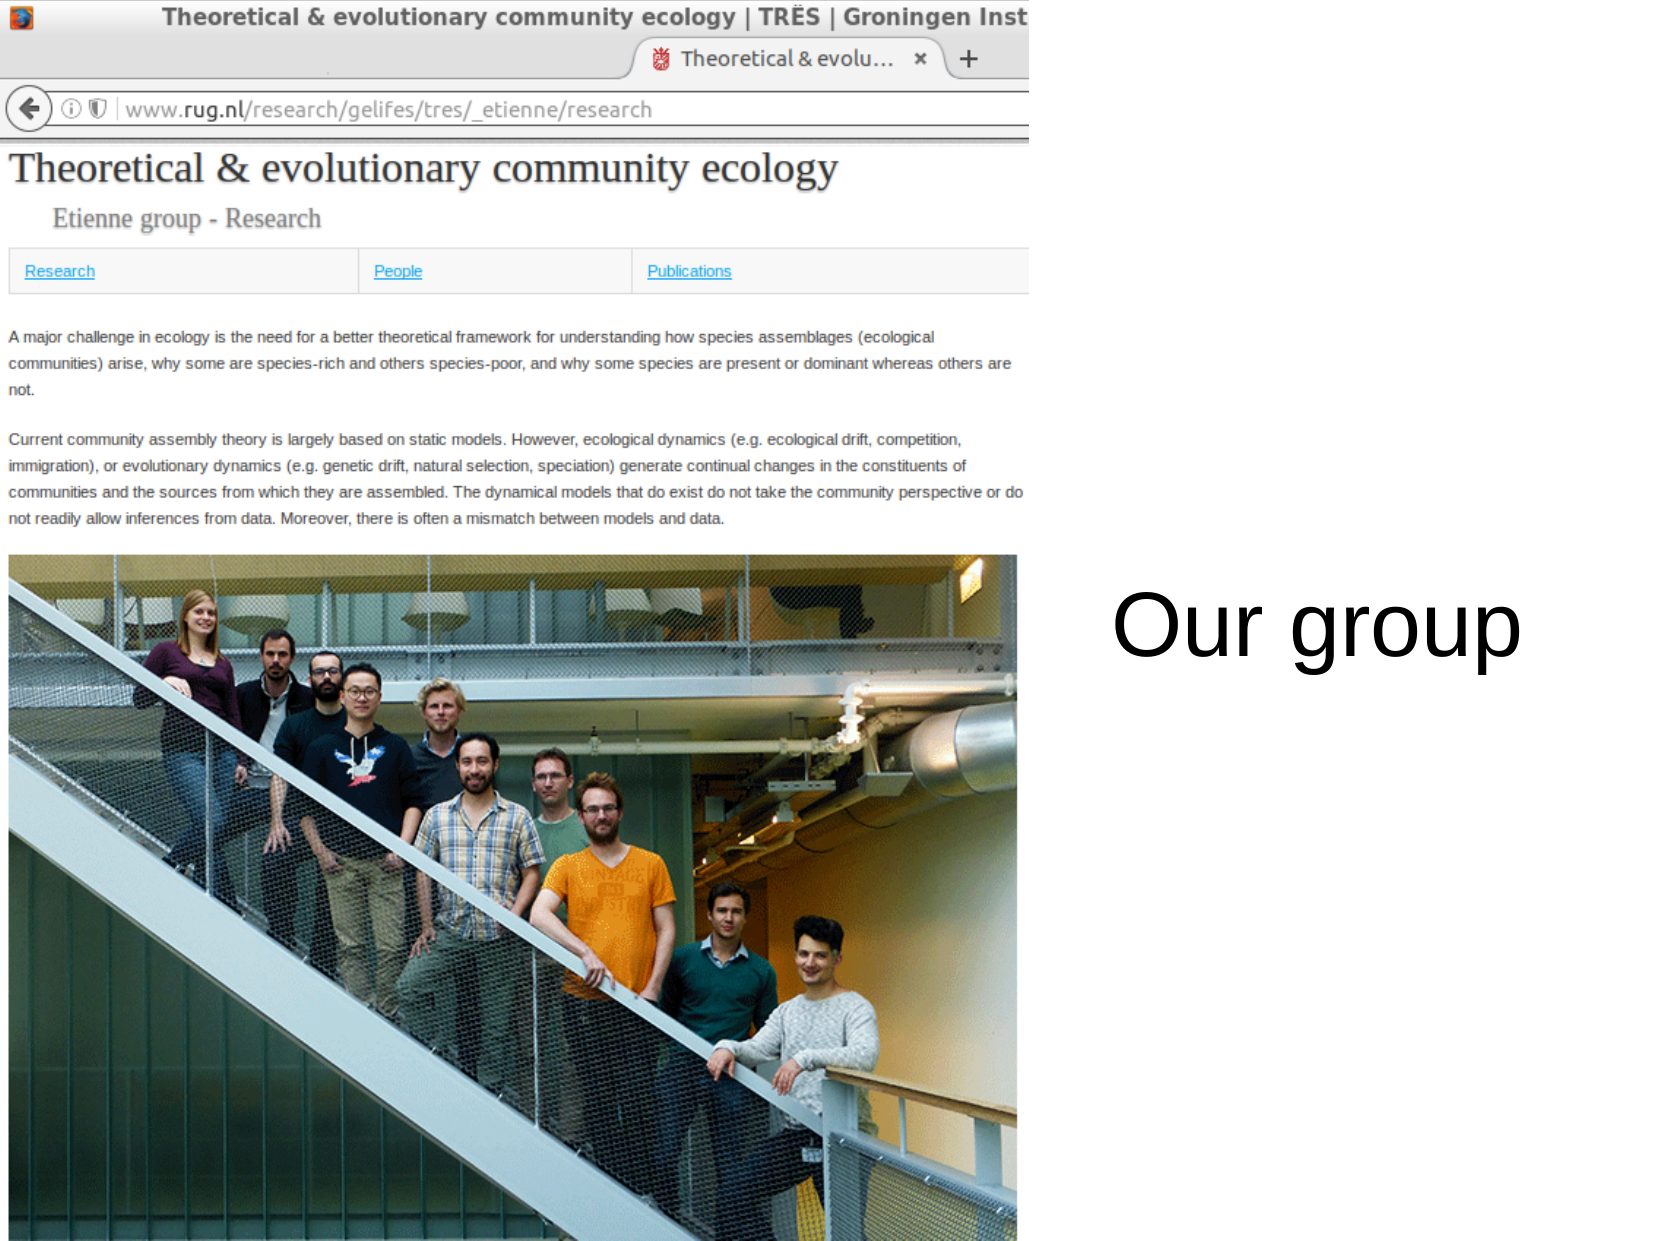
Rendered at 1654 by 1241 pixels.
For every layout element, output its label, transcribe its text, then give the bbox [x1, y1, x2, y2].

title Our group [1065, 49, 1571, 1201]
picture [0, 0, 1029, 1241]
